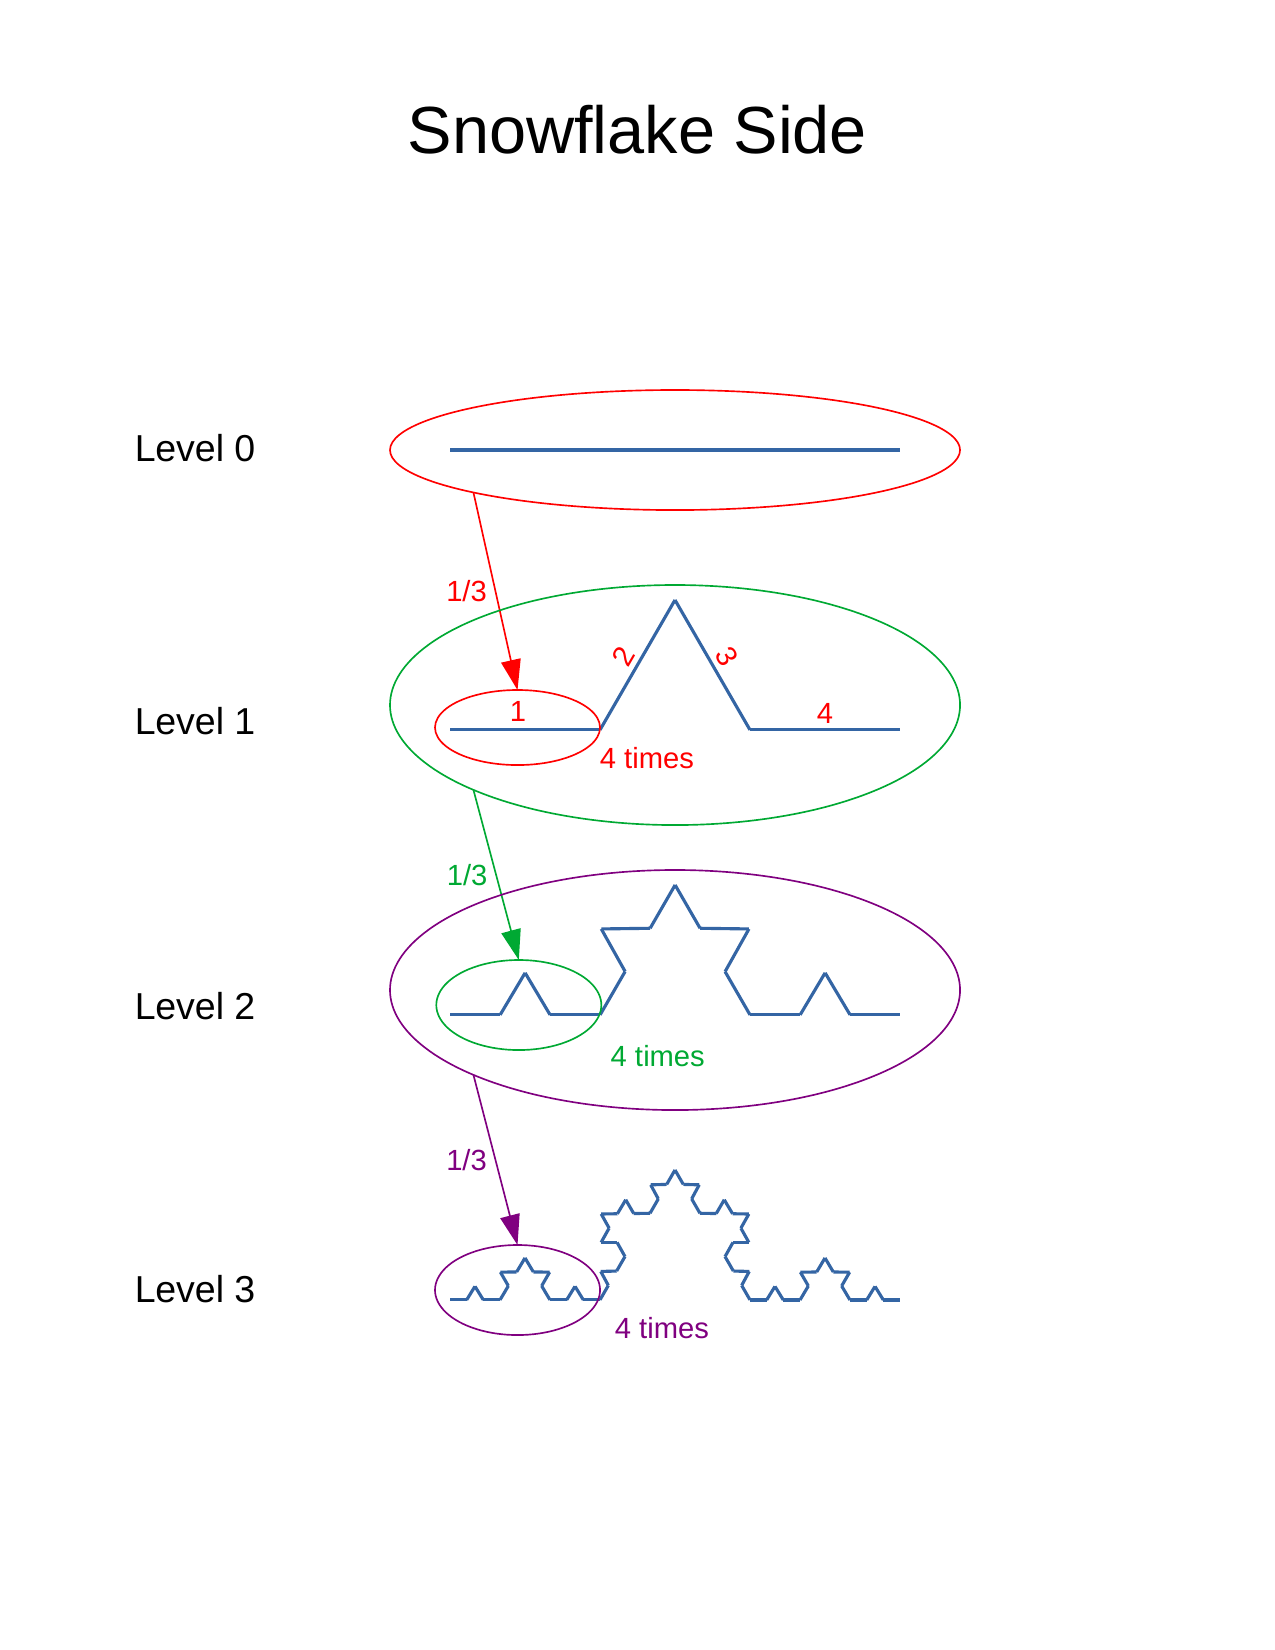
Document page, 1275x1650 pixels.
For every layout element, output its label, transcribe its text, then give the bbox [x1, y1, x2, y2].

text_box 1 [495, 687, 541, 736]
text_box 4 times [585, 735, 710, 783]
text_box Level 2 [120, 978, 271, 1036]
text_box Level 1 [120, 693, 271, 751]
title Snowflake Side [63, 65, 1212, 196]
text_box Level 0 [120, 420, 271, 477]
text_box Level 3 [120, 1261, 271, 1318]
text_box 4 times [600, 1305, 725, 1353]
text_box 4 times [595, 1032, 721, 1081]
